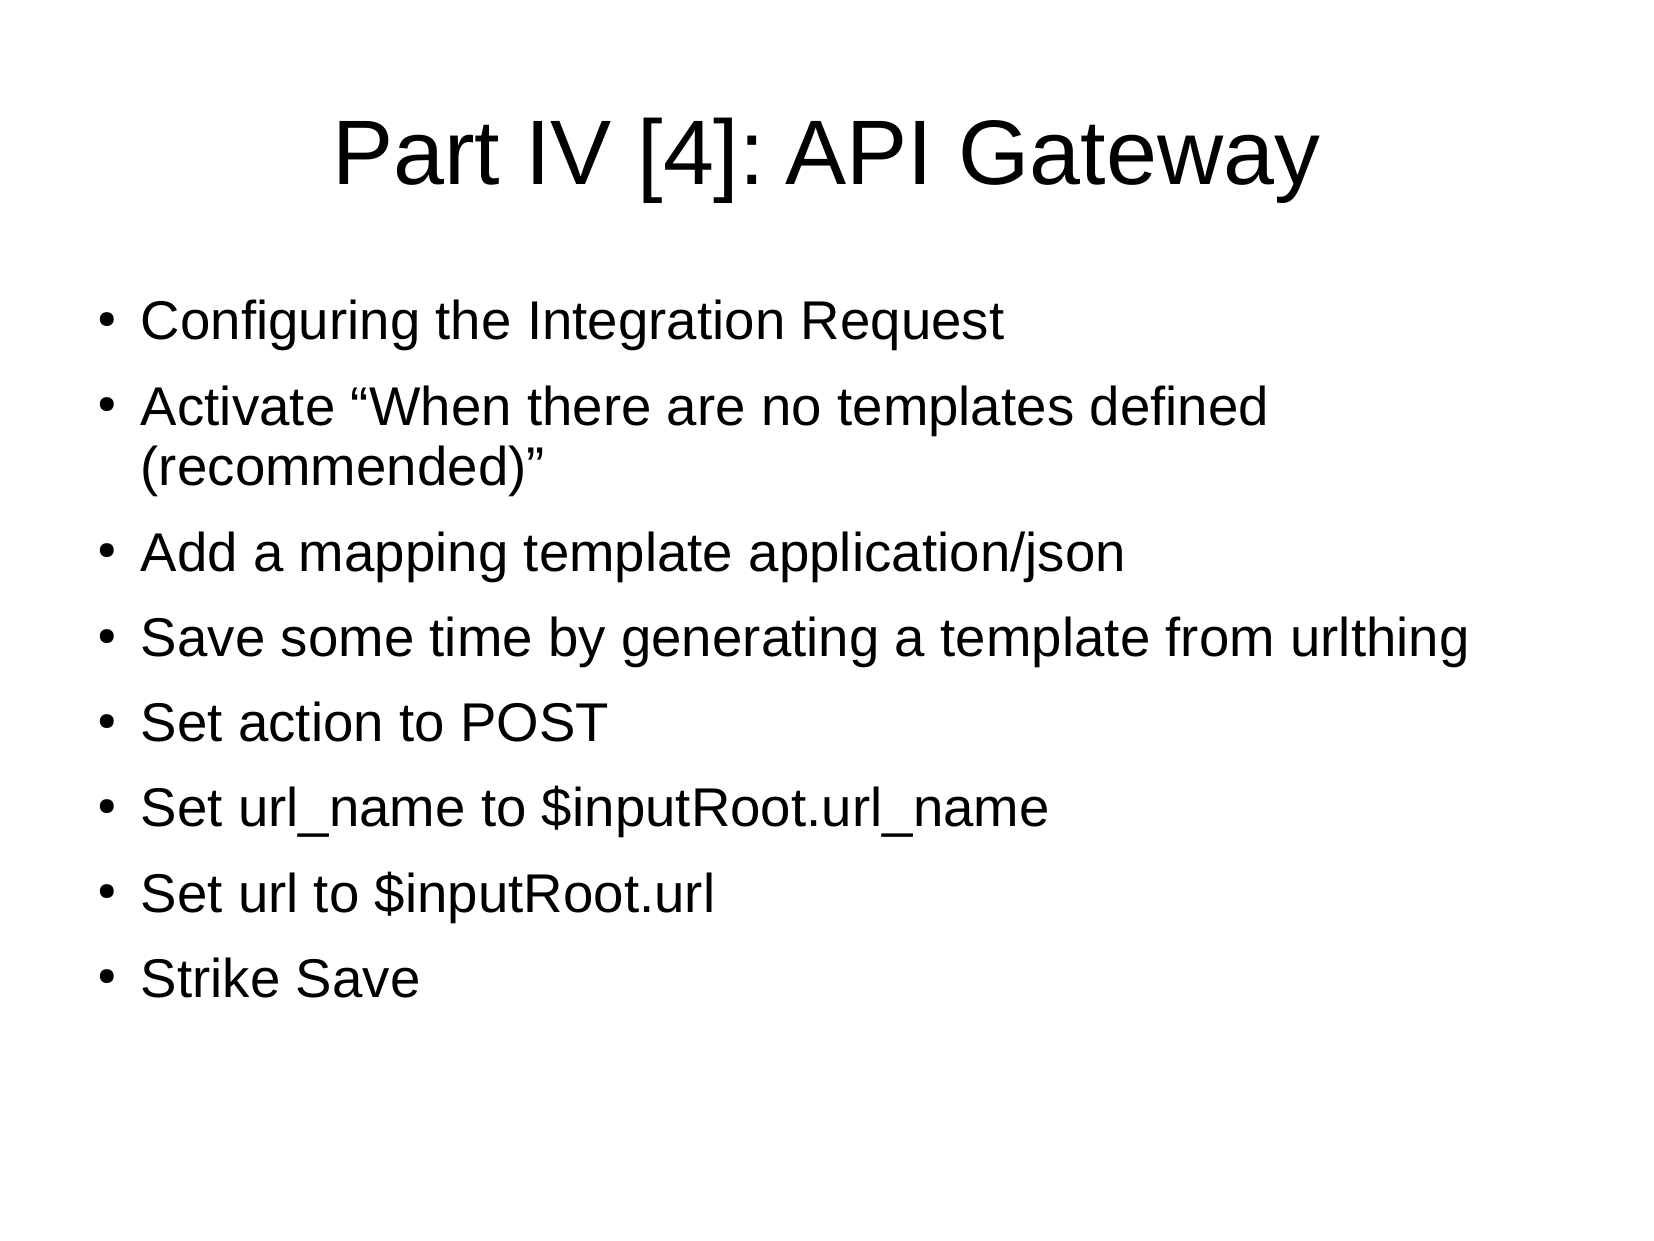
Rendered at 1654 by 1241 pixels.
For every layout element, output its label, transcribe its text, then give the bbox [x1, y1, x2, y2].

list Configuring the Integration Request Activate “When there are no templates defined (recommended)” Add a mapping template application/json Save some time by generating a template from urlthing Set action to POST Set url_name to $inputRoot.url_name Set url to $inputRoot.url Strike Save [82, 290, 1571, 1010]
title Part IV [4]: API Gateway [82, 49, 1571, 257]
